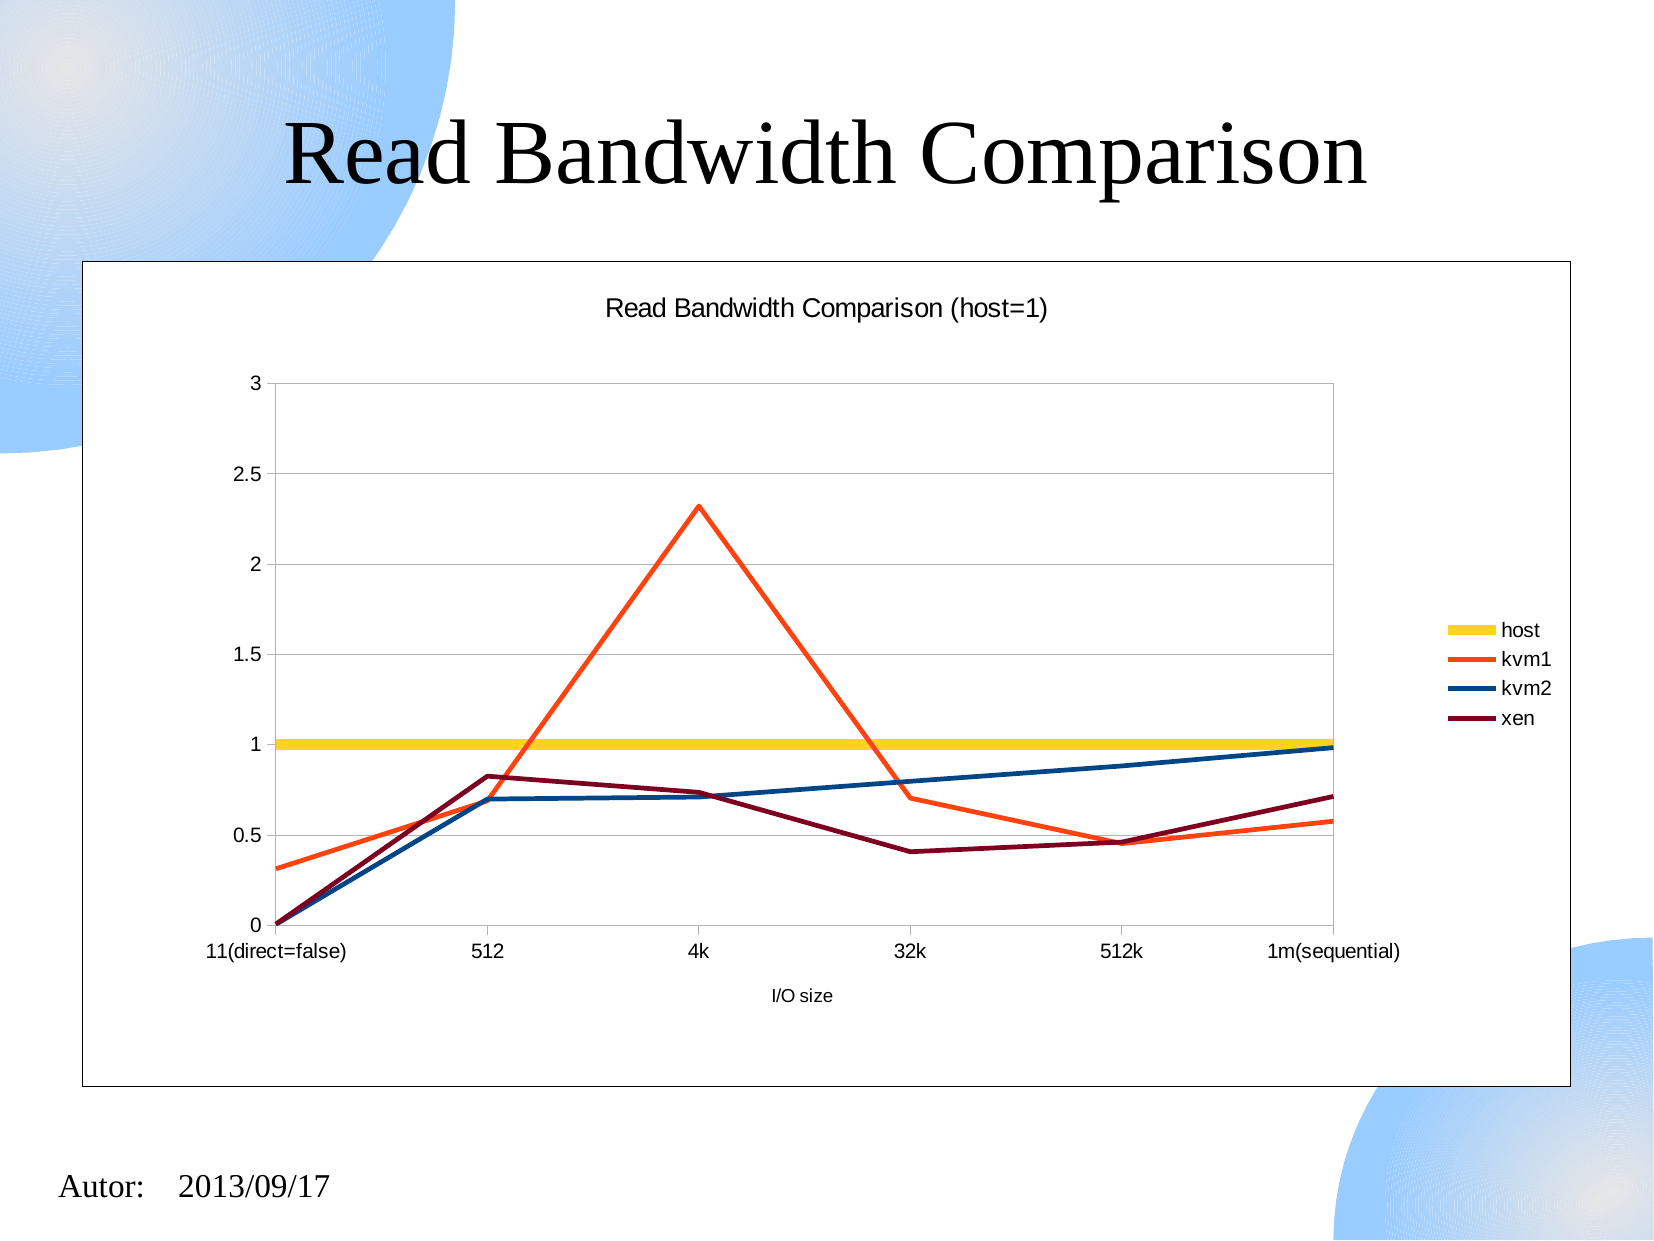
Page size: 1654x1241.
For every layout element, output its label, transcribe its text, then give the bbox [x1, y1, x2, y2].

chart [82, 261, 1571, 1087]
title Read Bandwidth Comparison [82, 49, 1571, 257]
